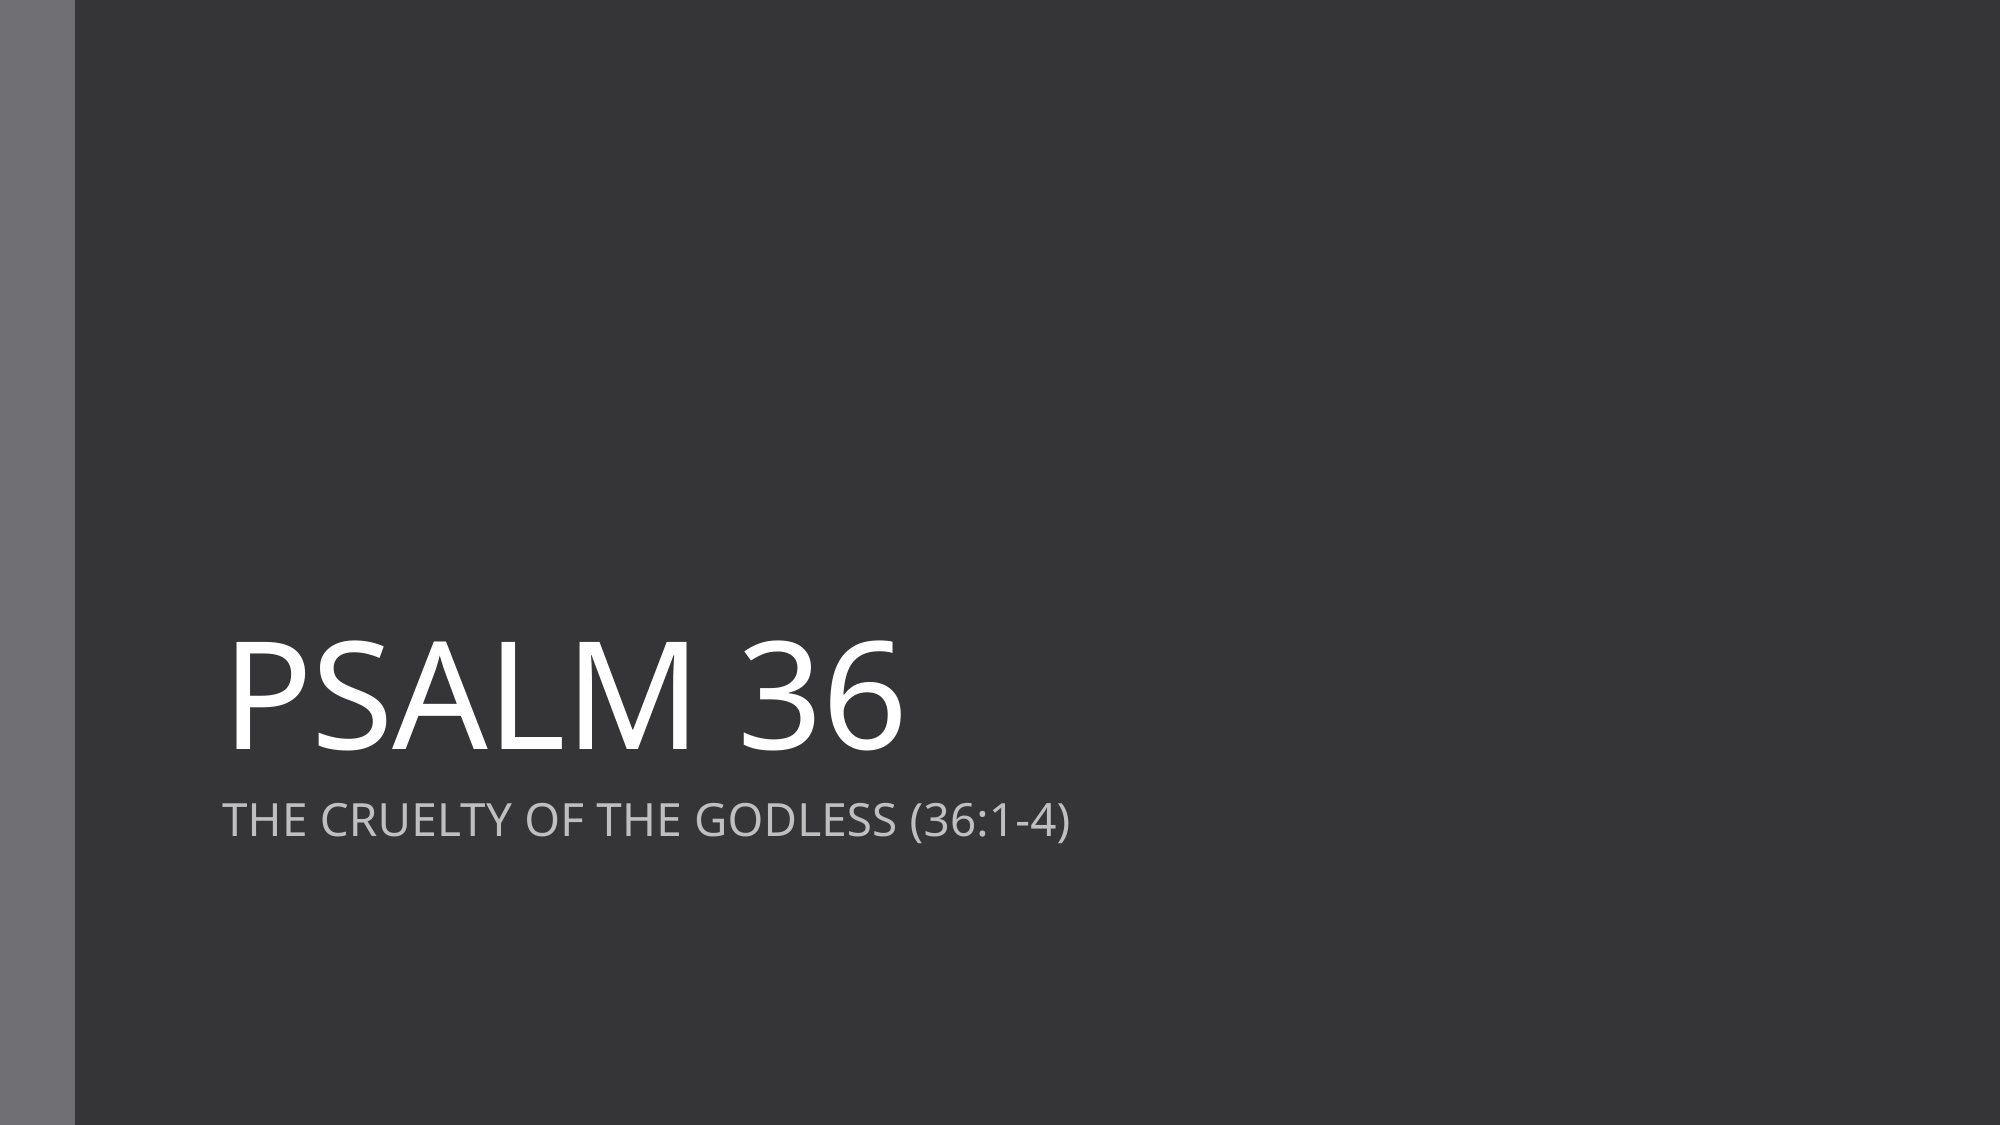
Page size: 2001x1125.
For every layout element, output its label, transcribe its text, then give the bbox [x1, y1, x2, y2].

title PSALM 36 [206, 124, 1752, 787]
subtitle THE CRUELTY OF THE GODLESS (36:1-4) [206, 787, 1752, 1066]
